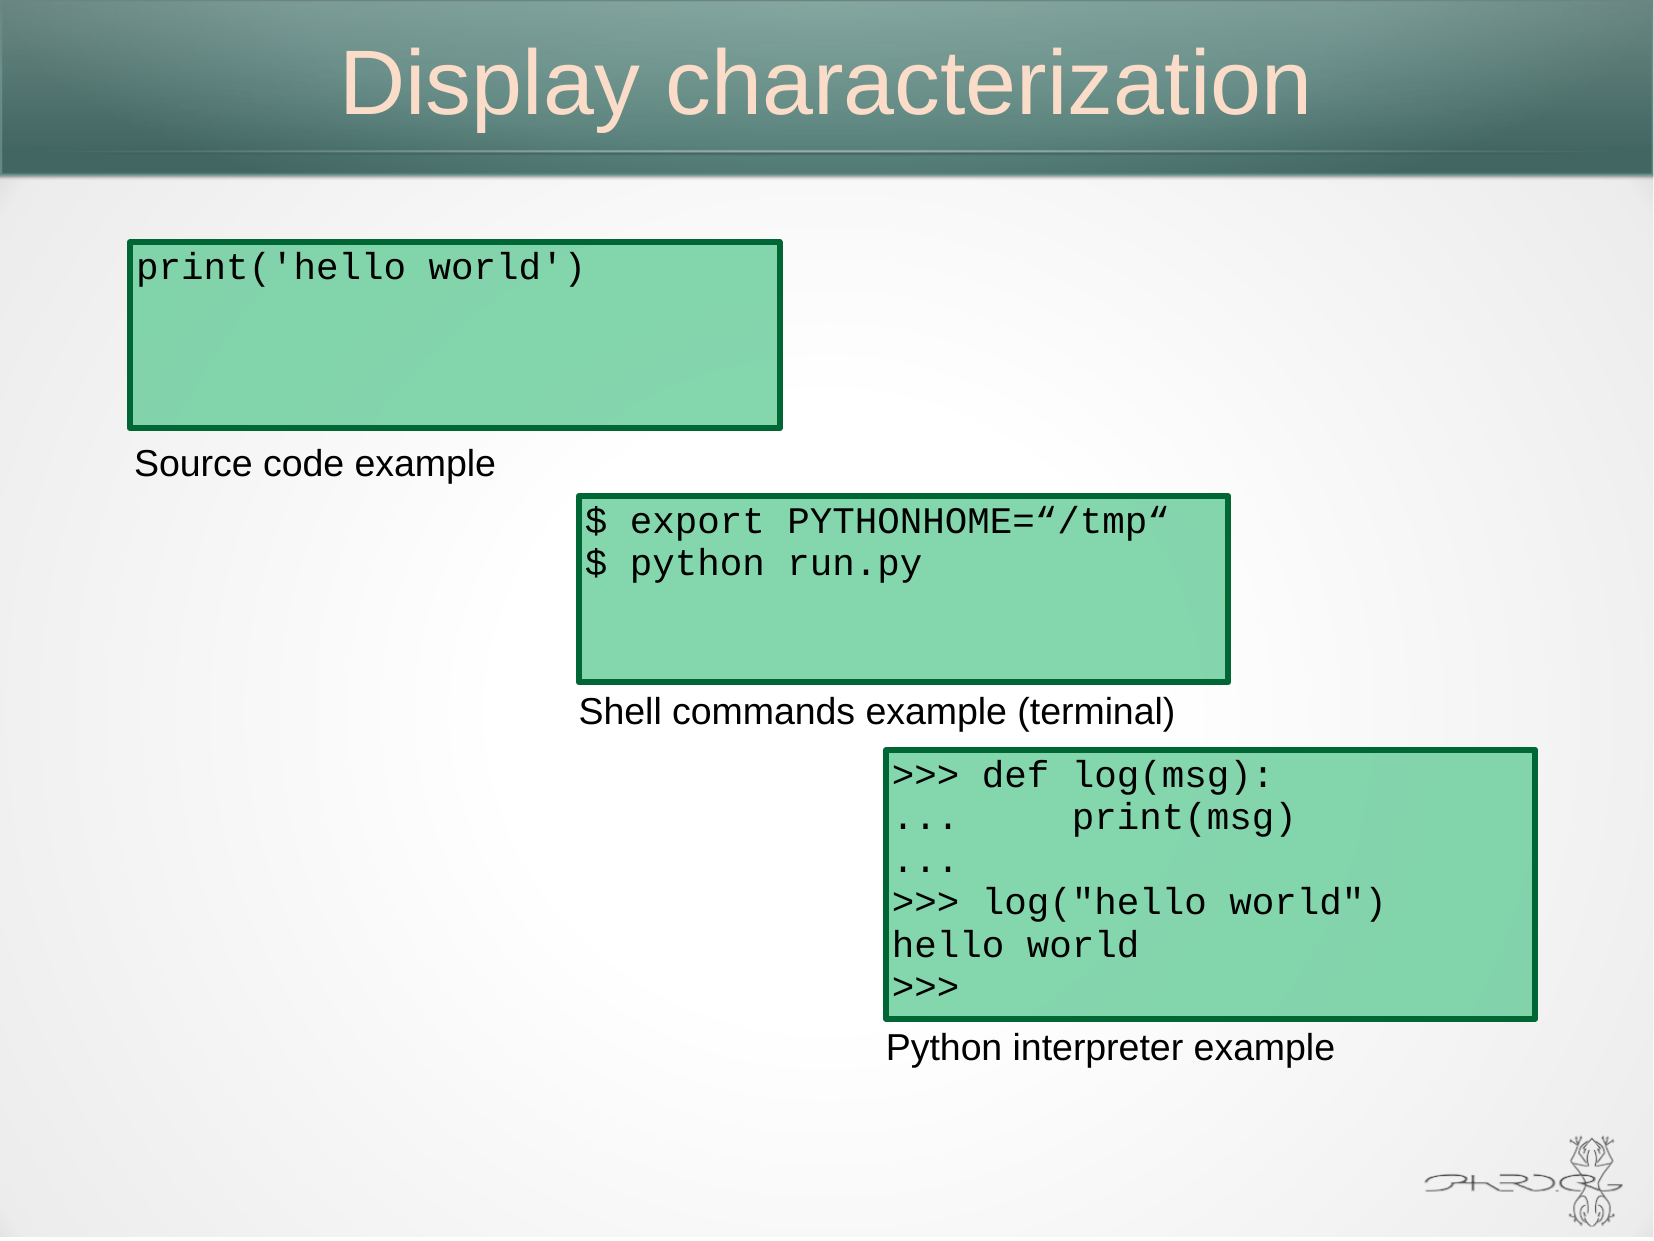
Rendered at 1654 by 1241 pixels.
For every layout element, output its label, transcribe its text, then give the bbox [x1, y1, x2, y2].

text_box $ export PYTHONHOME=“/tmp“ $ python run.py [578, 496, 1229, 683]
text_box print('hello world') [130, 242, 780, 429]
title Display characterization [82, 11, 1571, 154]
text_box >>> def log(msg): ... print(msg) ... >>> log("hello world") hello world >>> [885, 750, 1536, 1019]
text_box Shell commands example (terminal) [578, 690, 1176, 733]
text_box Source code example [134, 442, 497, 485]
text_box Python interpreter example [885, 1026, 1336, 1069]
picture [0, 0, 1654, 1237]
